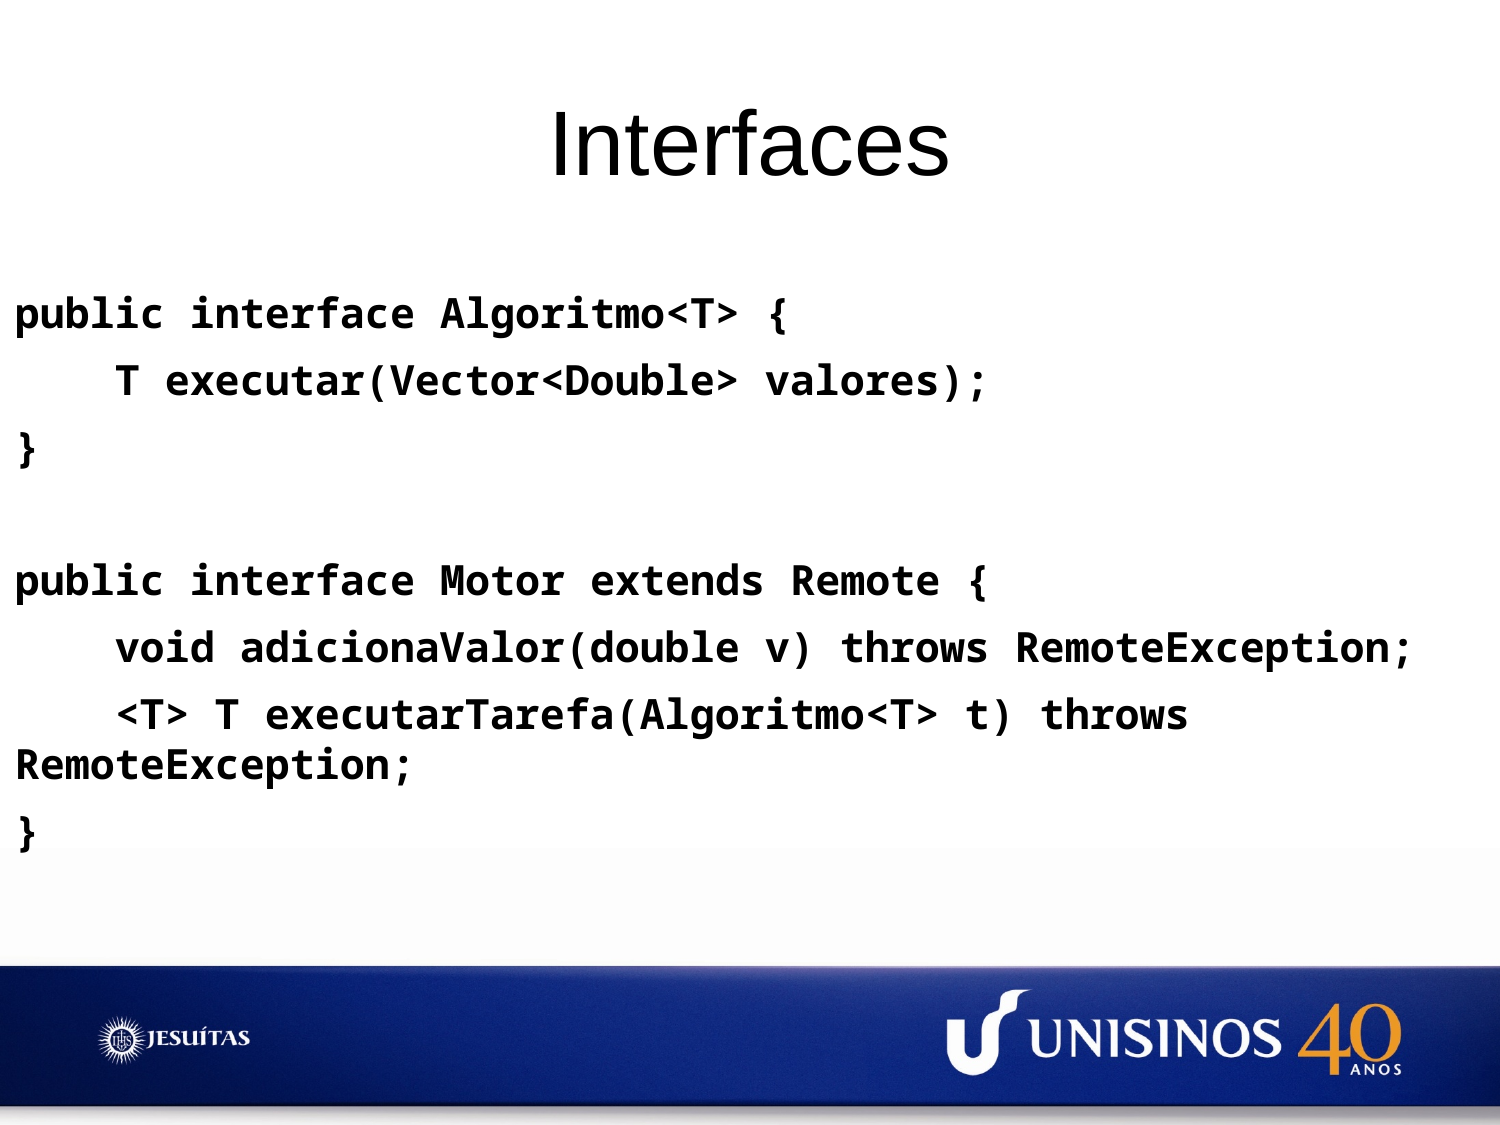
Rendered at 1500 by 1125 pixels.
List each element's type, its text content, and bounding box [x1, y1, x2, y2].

list public interface Algoritmo<T> { T executar(Vector<Double> valores); } public interface Motor extends Remote { void adicionaValor(double v) throws RemoteException; <T> T executarTarefa(Algoritmo<T> t) throws RemoteException; } [0, 279, 1500, 1022]
title Interfaces [75, 45, 1426, 233]
picture [0, 1022, 1500, 1125]
